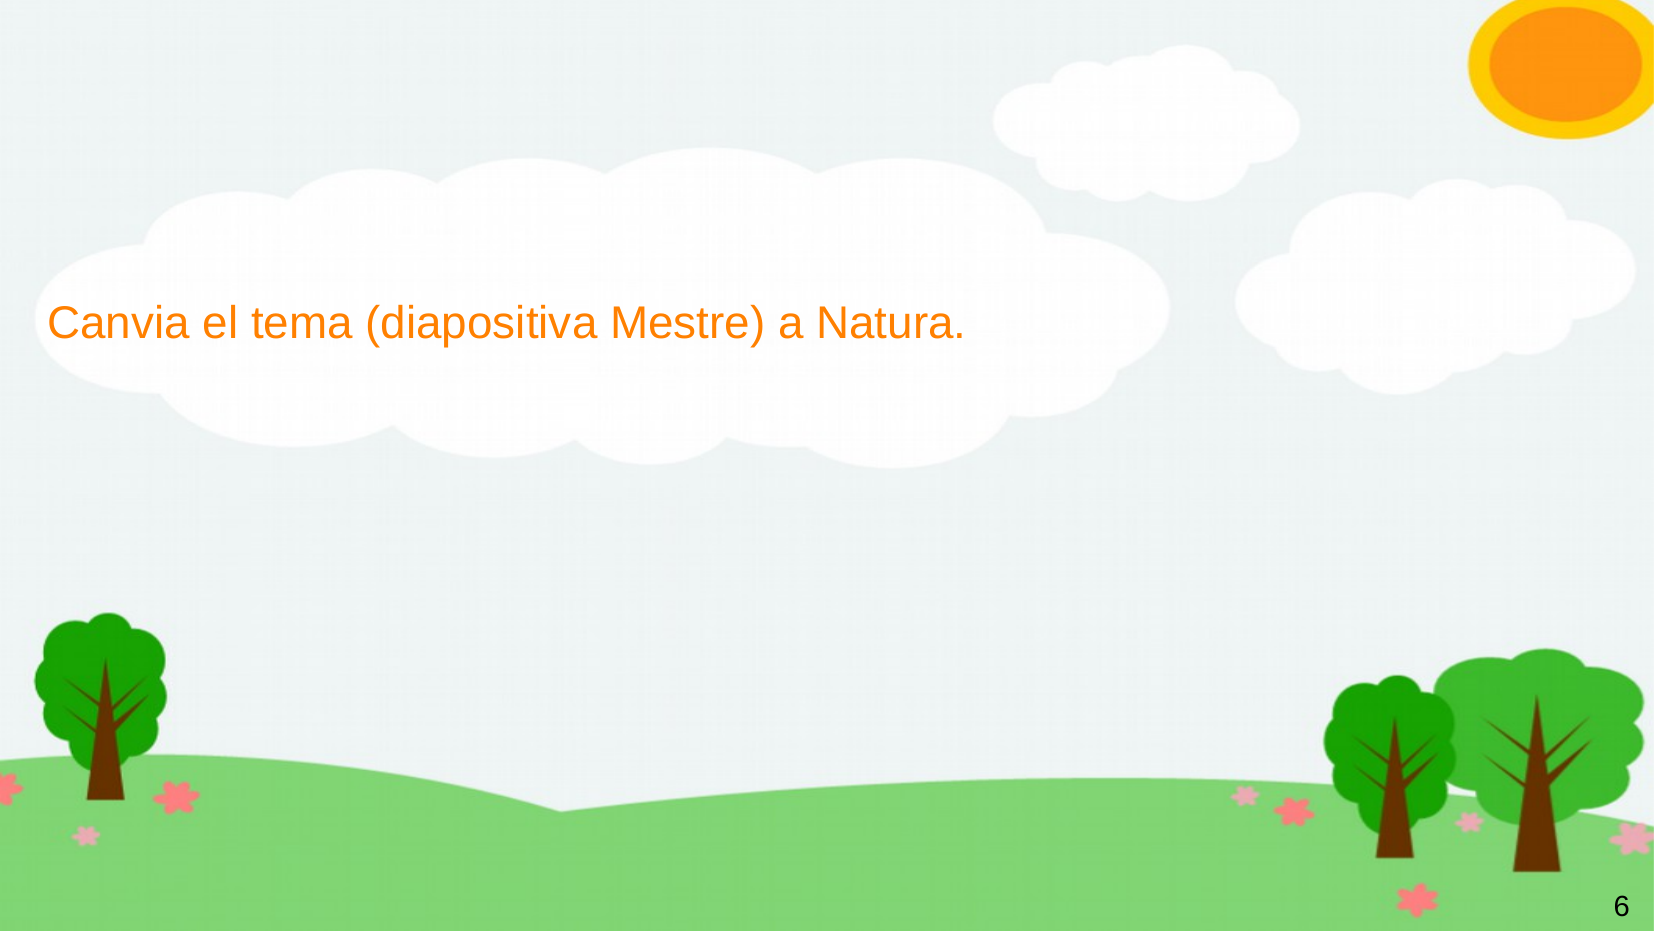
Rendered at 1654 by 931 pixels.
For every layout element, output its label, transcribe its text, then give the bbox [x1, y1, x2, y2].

title Canvia el tema (diapositiva Mestre) a Natura. [47, 212, 1512, 433]
picture [0, 0, 1654, 931]
